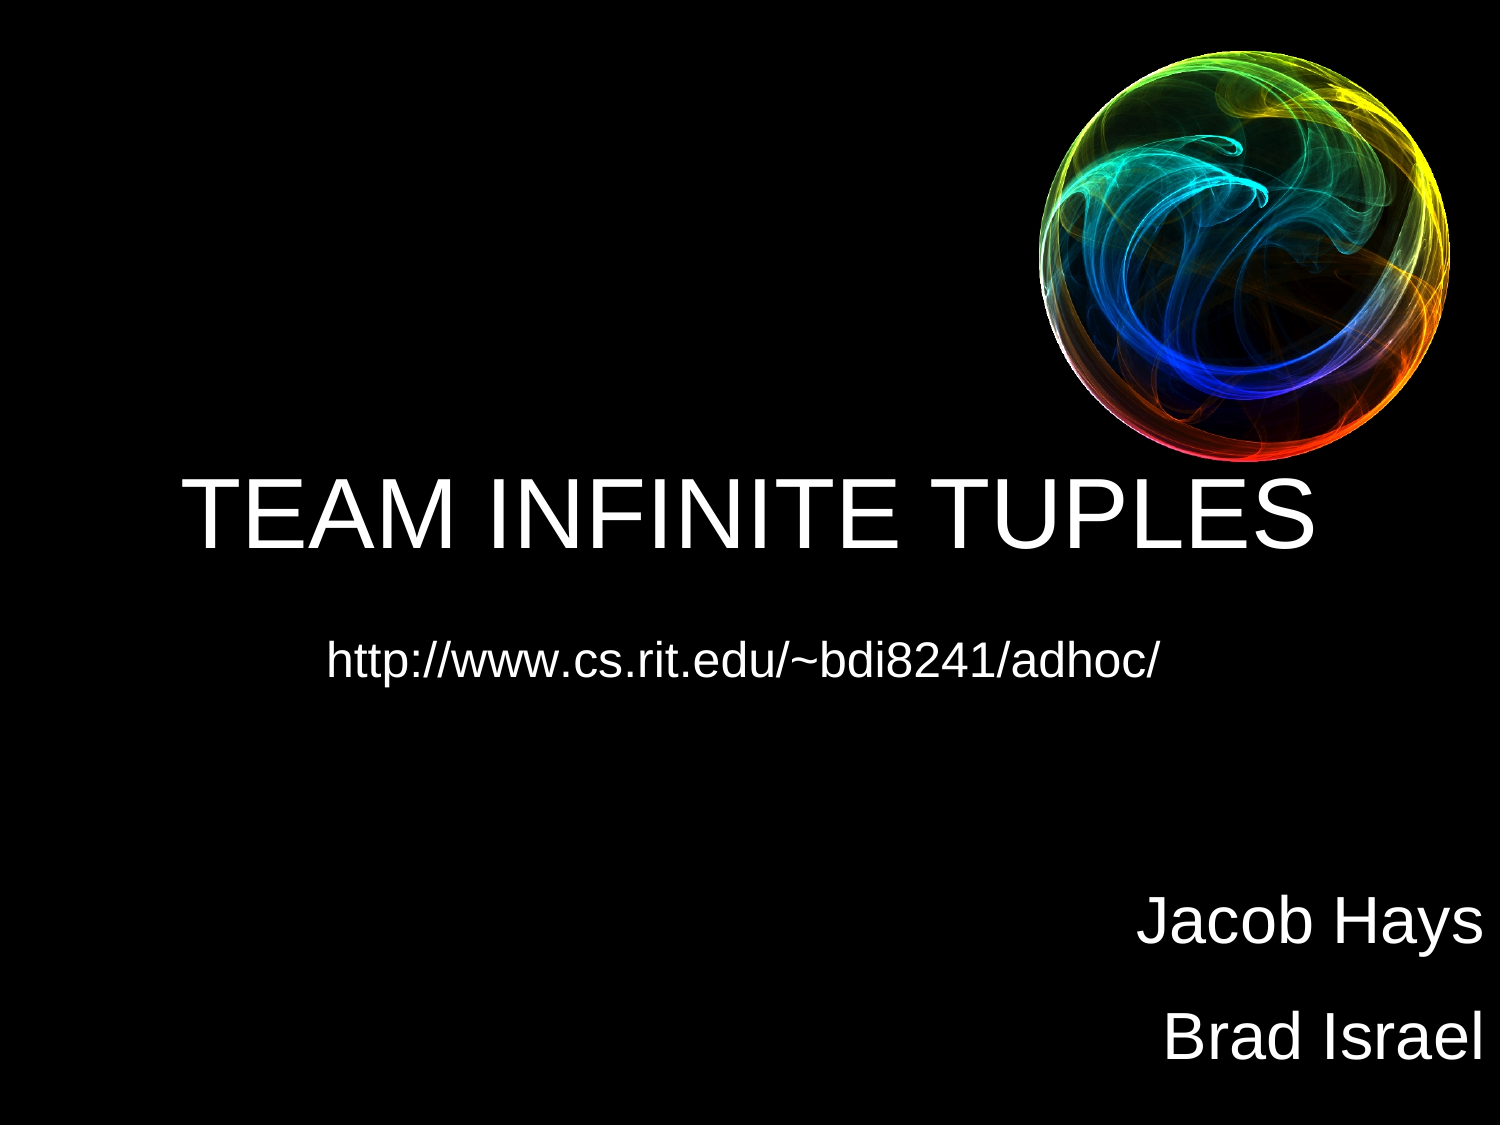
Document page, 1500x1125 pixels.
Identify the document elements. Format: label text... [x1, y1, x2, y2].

text_box Jacob Hays Brad Israel [1012, 875, 1500, 1082]
picture [987, 0, 1500, 513]
text_box http://www.cs.rit.edu/~bdi8241/adhoc/ [199, 624, 1288, 697]
text_box TEAM INFINITE TUPLES [87, 449, 1413, 578]
